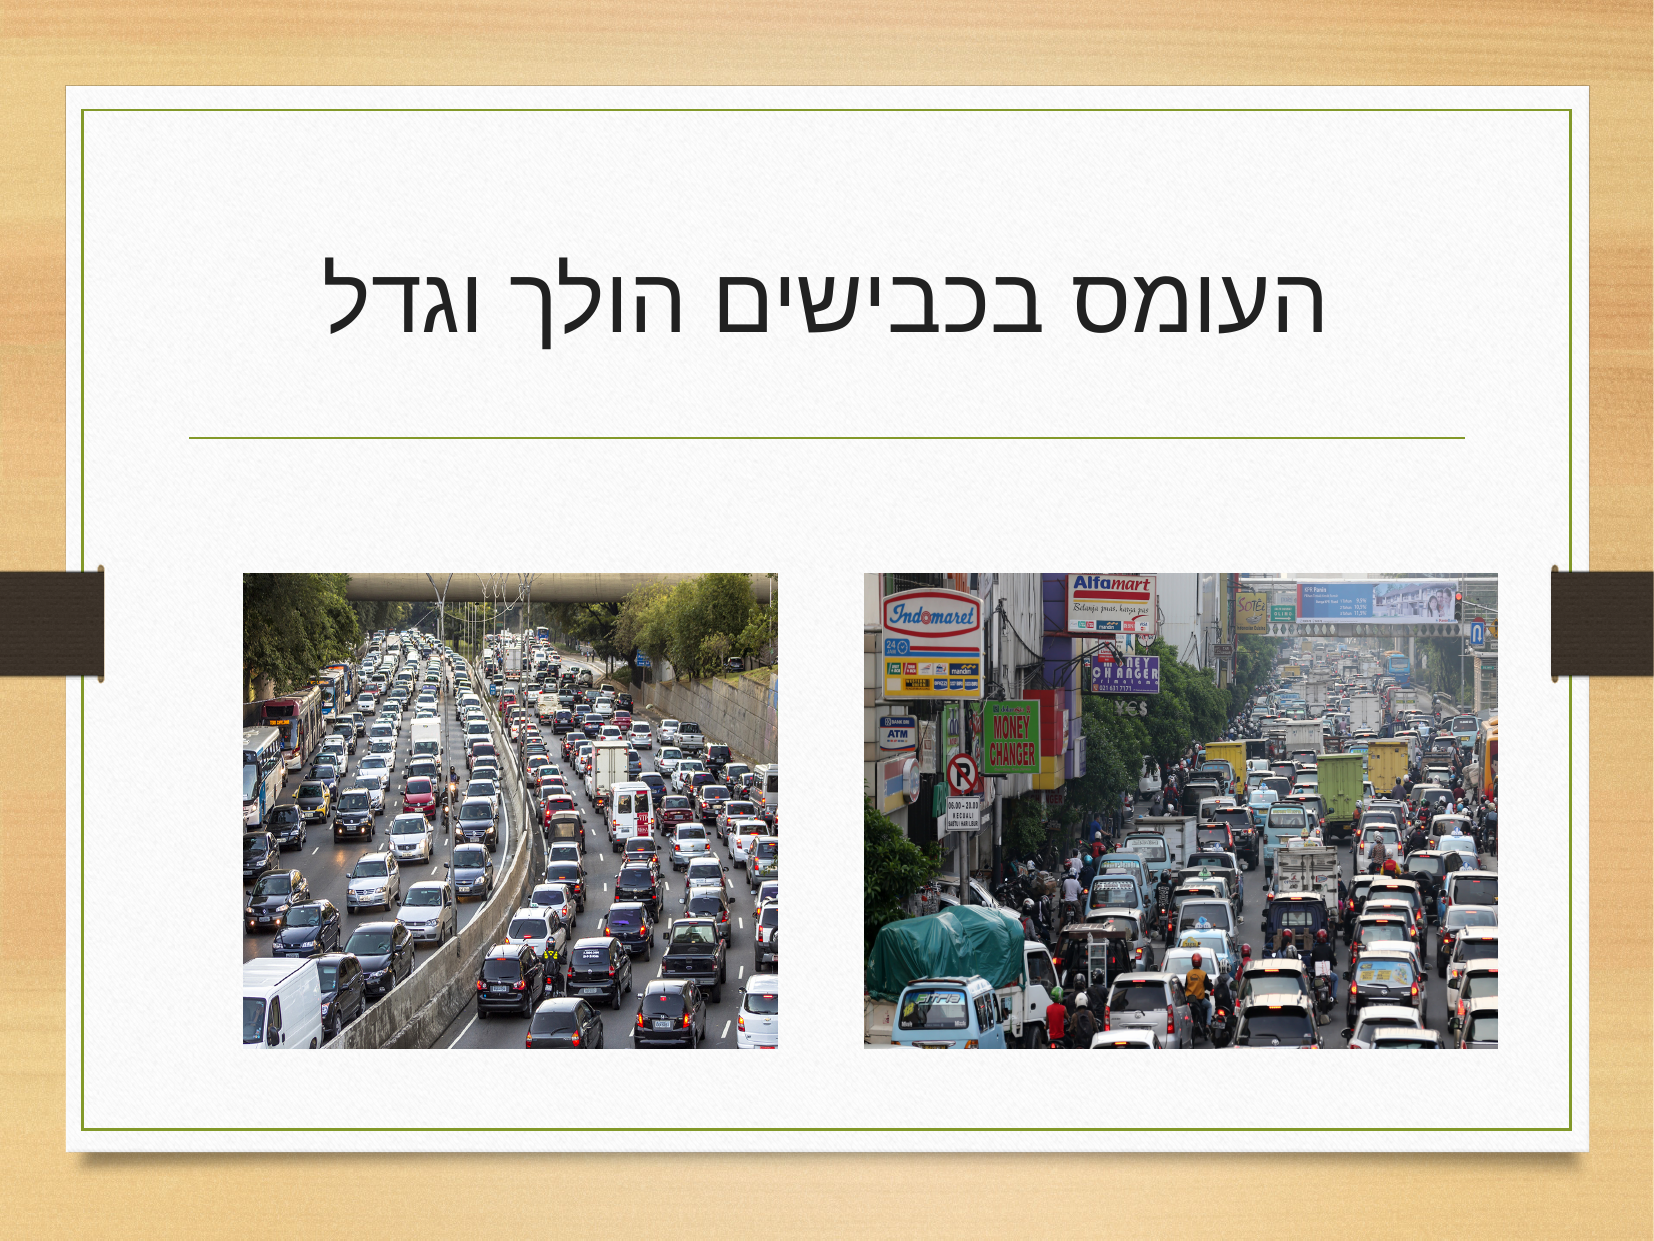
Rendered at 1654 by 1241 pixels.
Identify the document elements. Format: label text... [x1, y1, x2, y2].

picture [0, 0, 1654, 1241]
title העומס בכבישים הולך וגדל [175, 177, 1478, 414]
